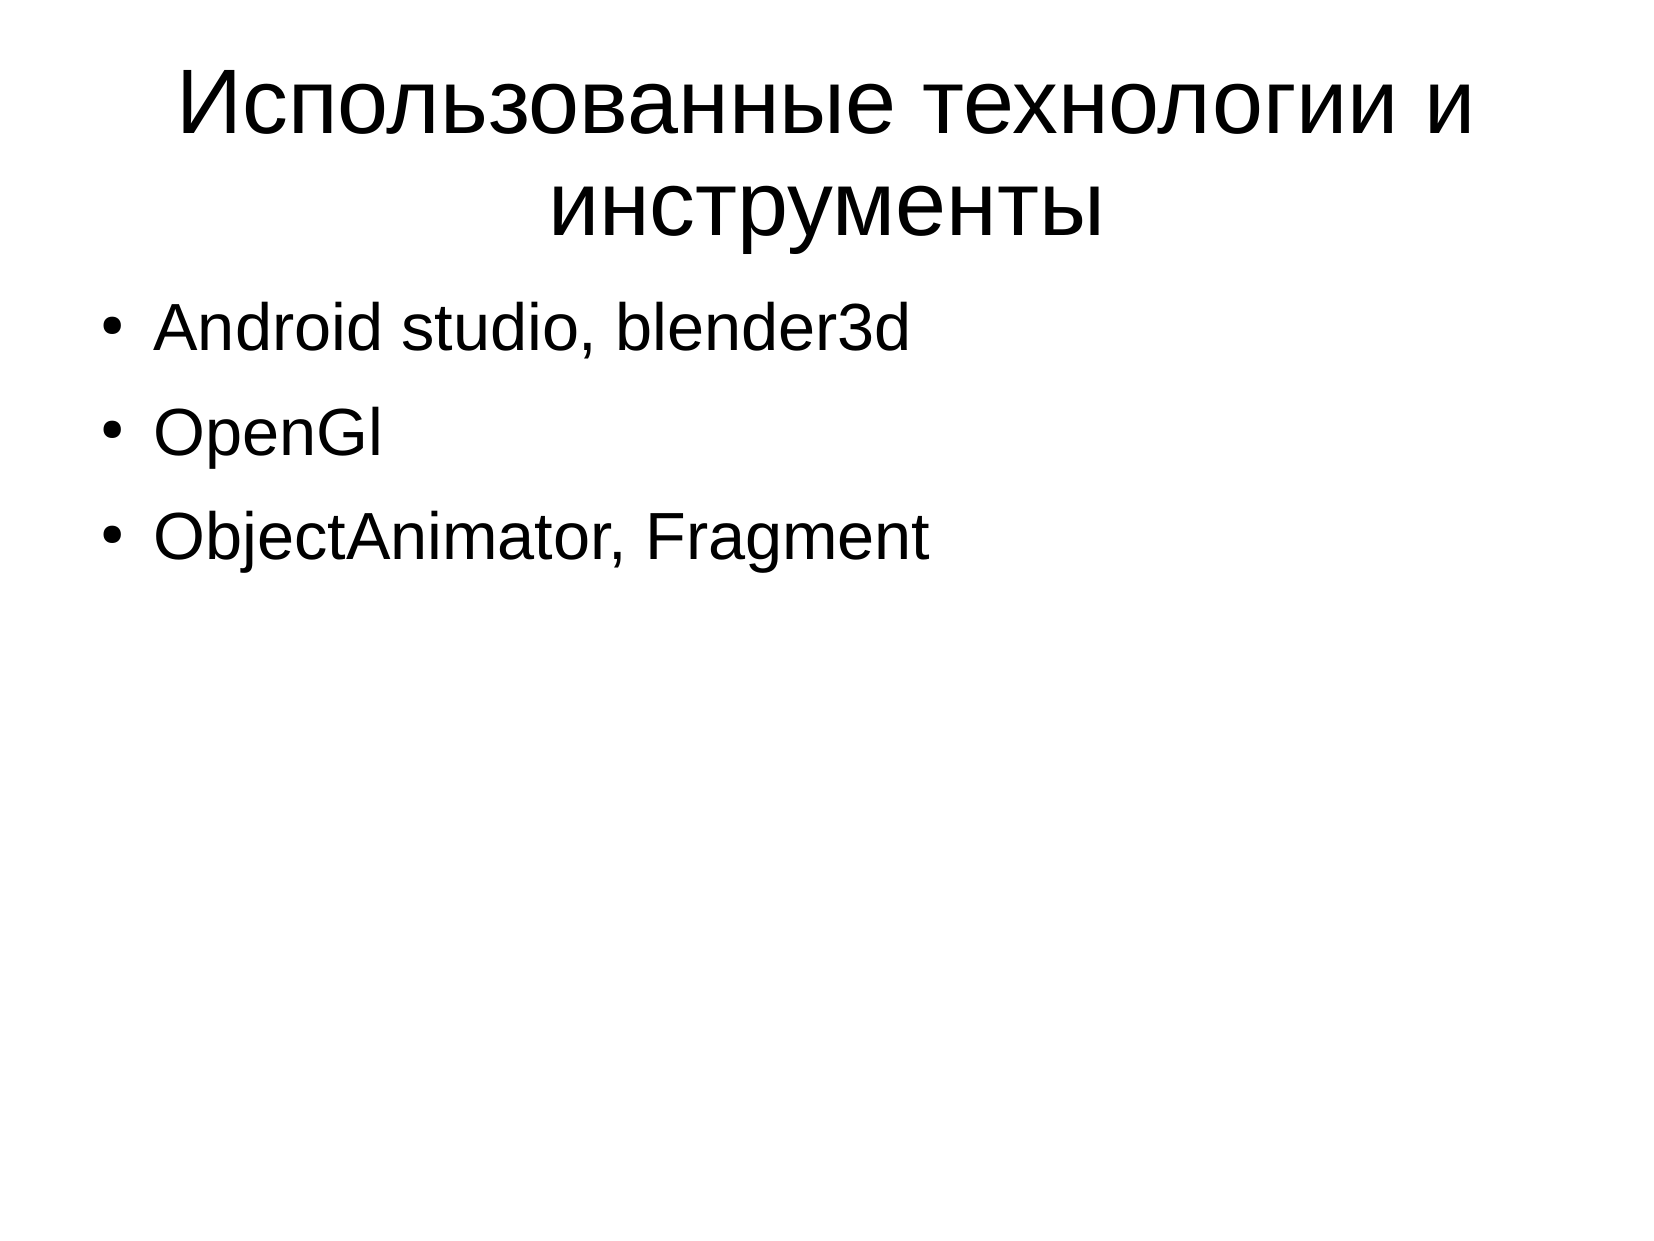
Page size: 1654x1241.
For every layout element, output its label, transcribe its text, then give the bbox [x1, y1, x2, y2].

list Android studio, blender3d OpenGl ObjectAnimator, Fragment [82, 290, 1571, 1010]
title Использованные технологии и инструменты [82, 49, 1571, 257]
